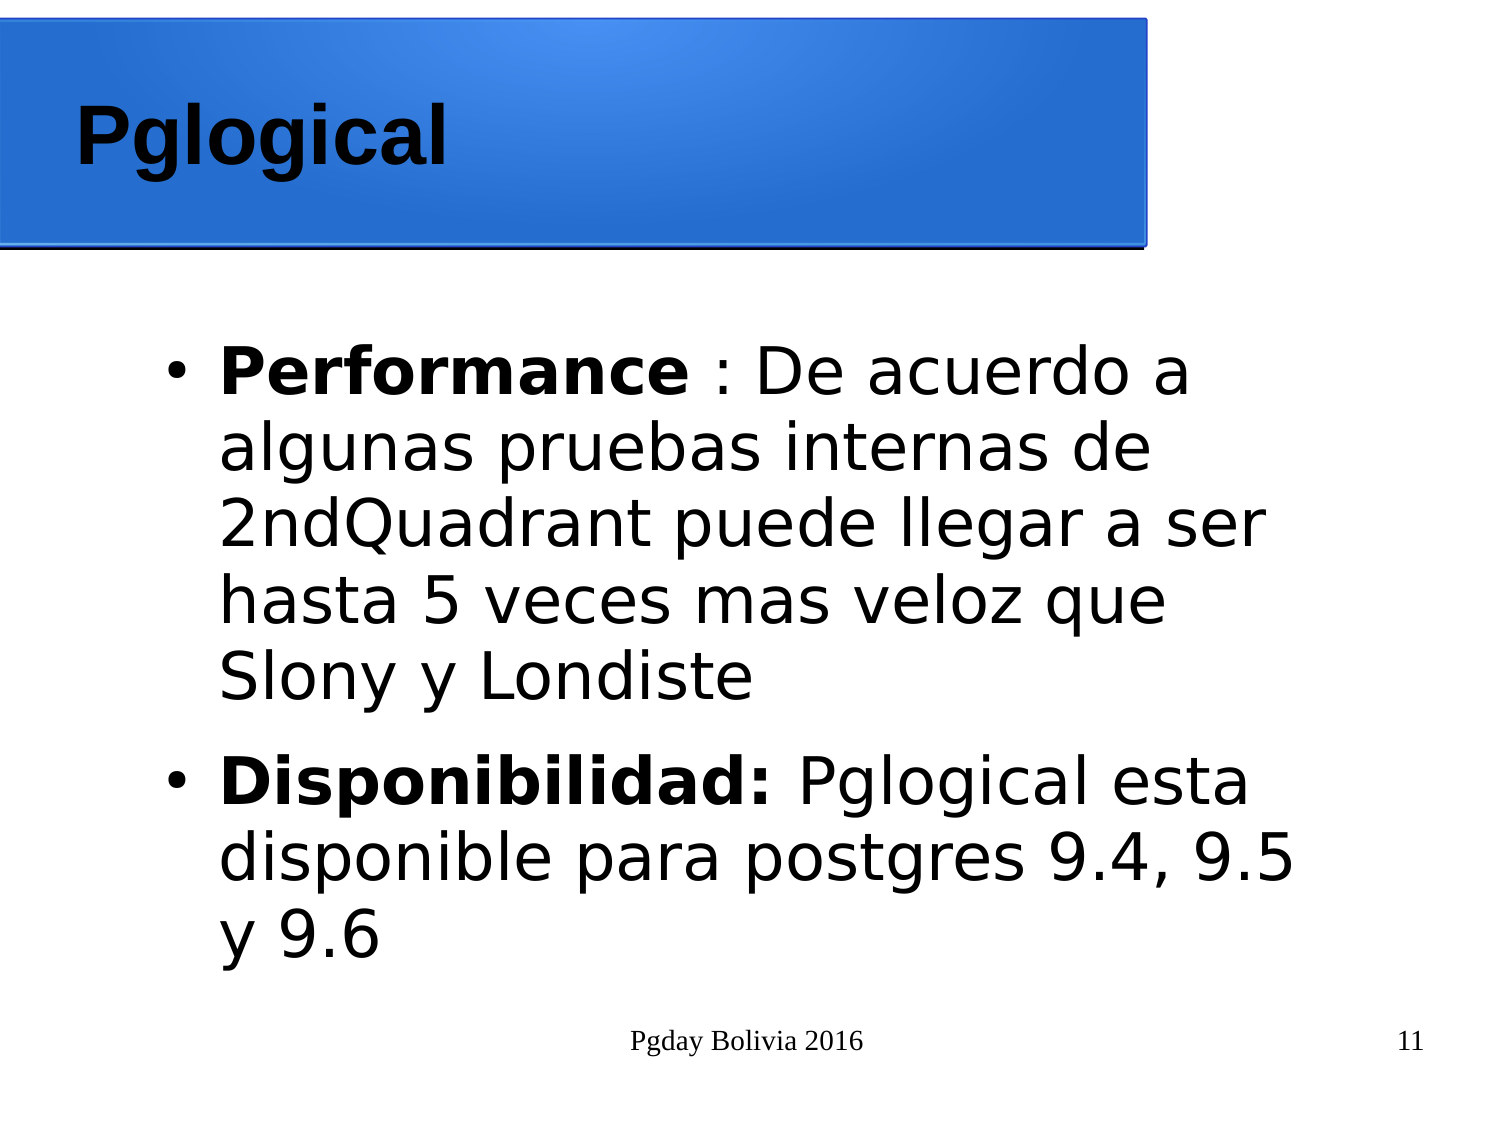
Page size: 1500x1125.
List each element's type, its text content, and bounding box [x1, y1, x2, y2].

list Performance : De acuerdo a algunas pruebas internas de 2ndQuadrant puede llegar a ser hasta 5 veces mas veloz que Slony y Londiste Disponibilidad: Pglogical esta disponible para postgres 9.4, 9.5 y 9.6 [147, 333, 1348, 975]
title Pglogical [75, 42, 1120, 229]
